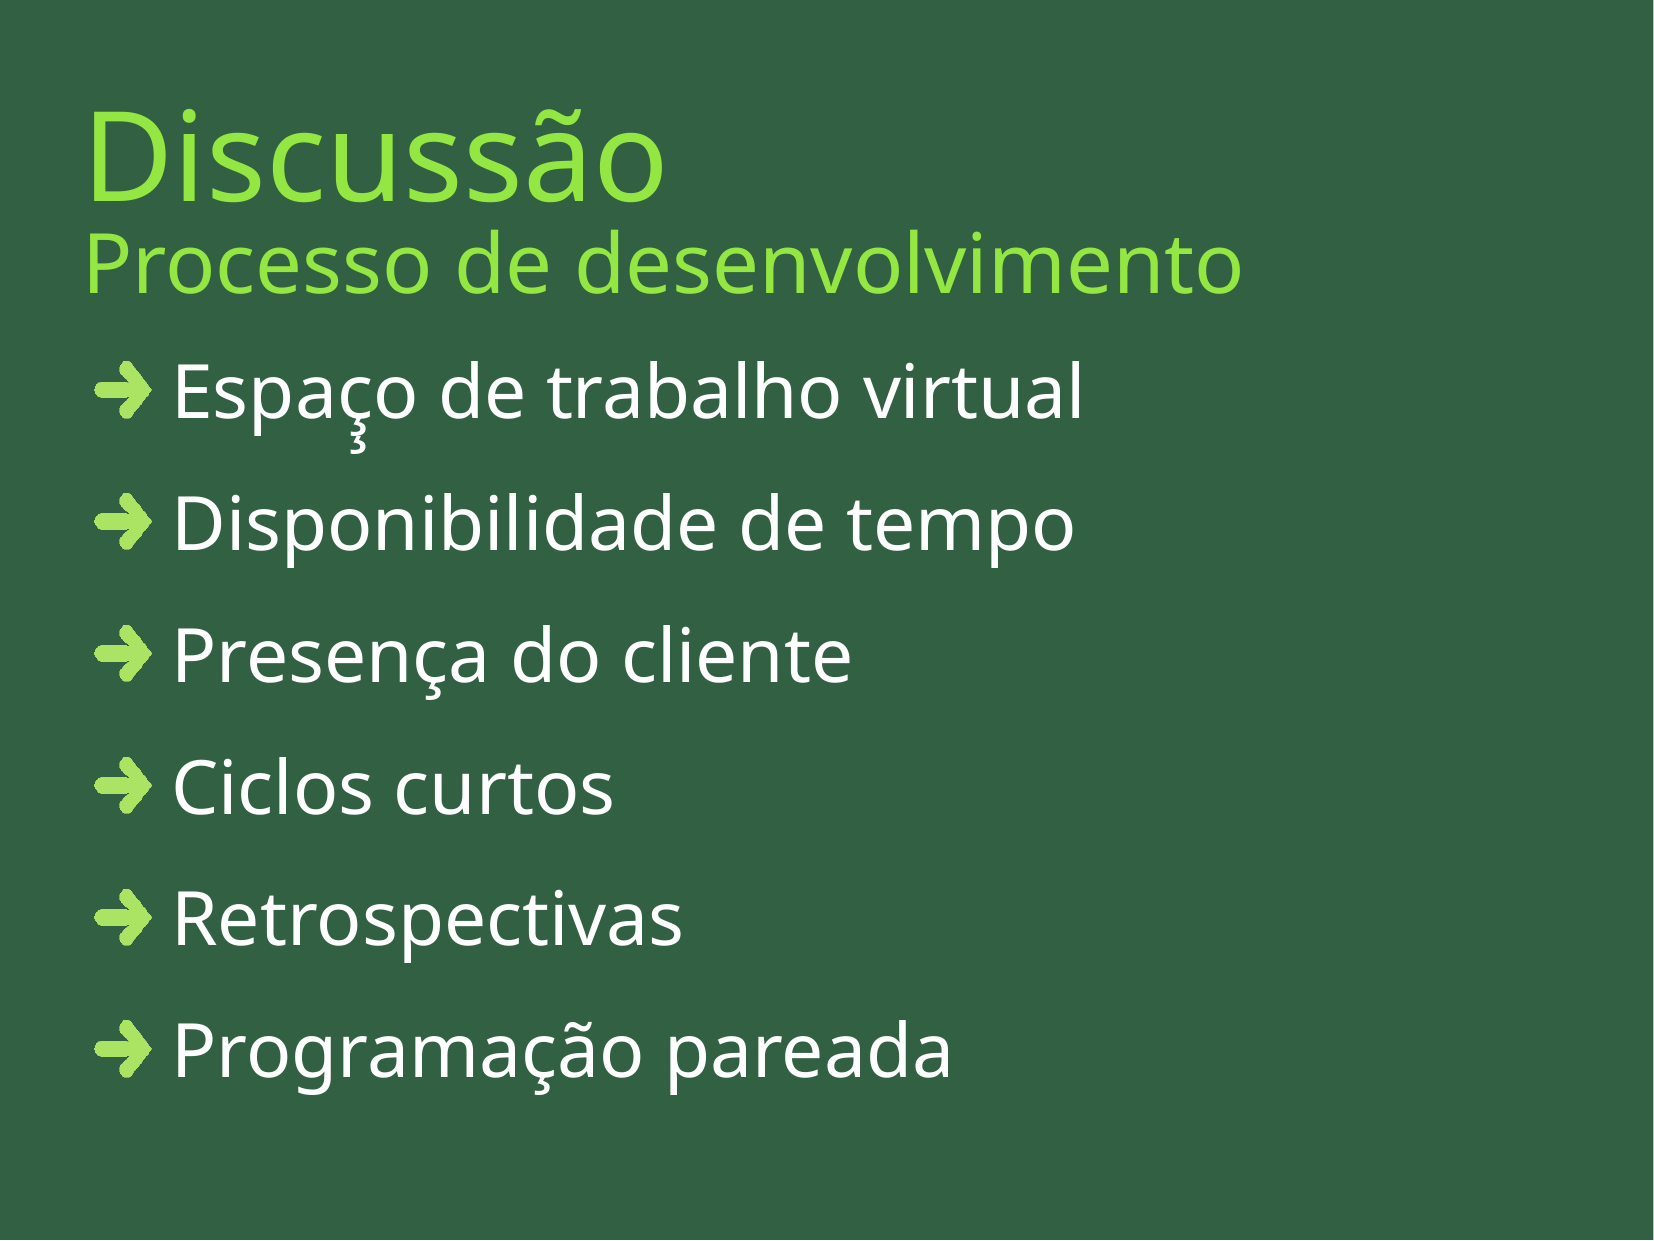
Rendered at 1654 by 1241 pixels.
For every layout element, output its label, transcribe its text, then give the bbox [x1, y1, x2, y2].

picture [94, 1034, 152, 1078]
title Discussão [82, 49, 1571, 183]
list Espaç̧o de trabalho virtual Disponibilidade de tempo Presença do cliente Ciclos curtos Retrospectivas Programação pareada [76, 338, 1565, 1034]
title Processo de desenvolvimento [82, 183, 1571, 340]
